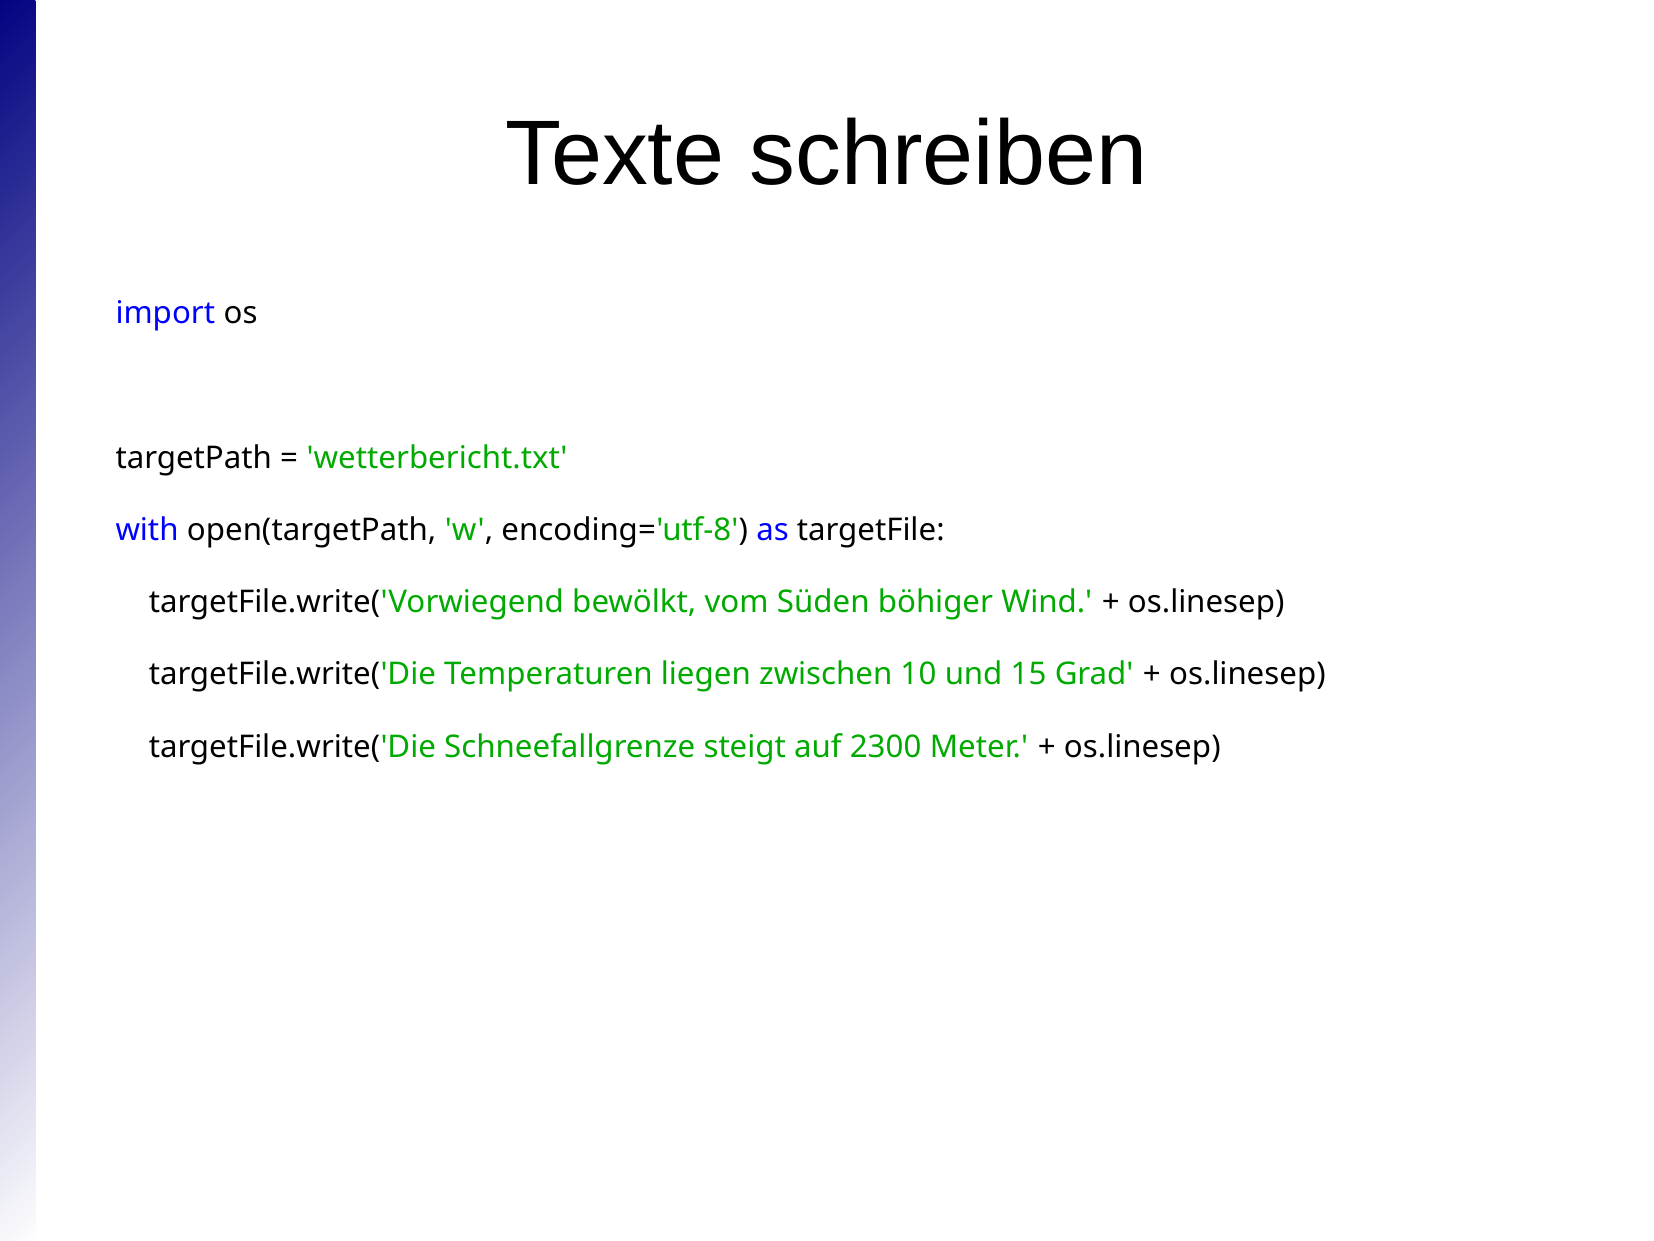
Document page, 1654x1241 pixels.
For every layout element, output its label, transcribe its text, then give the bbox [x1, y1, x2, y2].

title Texte schreiben [82, 49, 1571, 257]
list import os targetPath = 'wetterbericht.txt' with open(targetPath, 'w', encoding='utf-8') as targetFile: targetFile.write('Vorwiegend bewölkt, vom Süden böhiger Wind.' + os.linesep) targetFile.write('Die Temperaturen liegen zwischen 10 und 15 Grad' + os.linesep) targetFile.write('Die Schneefallgrenze steigt auf 2300 Meter.' + os.linesep) [82, 290, 1571, 1109]
